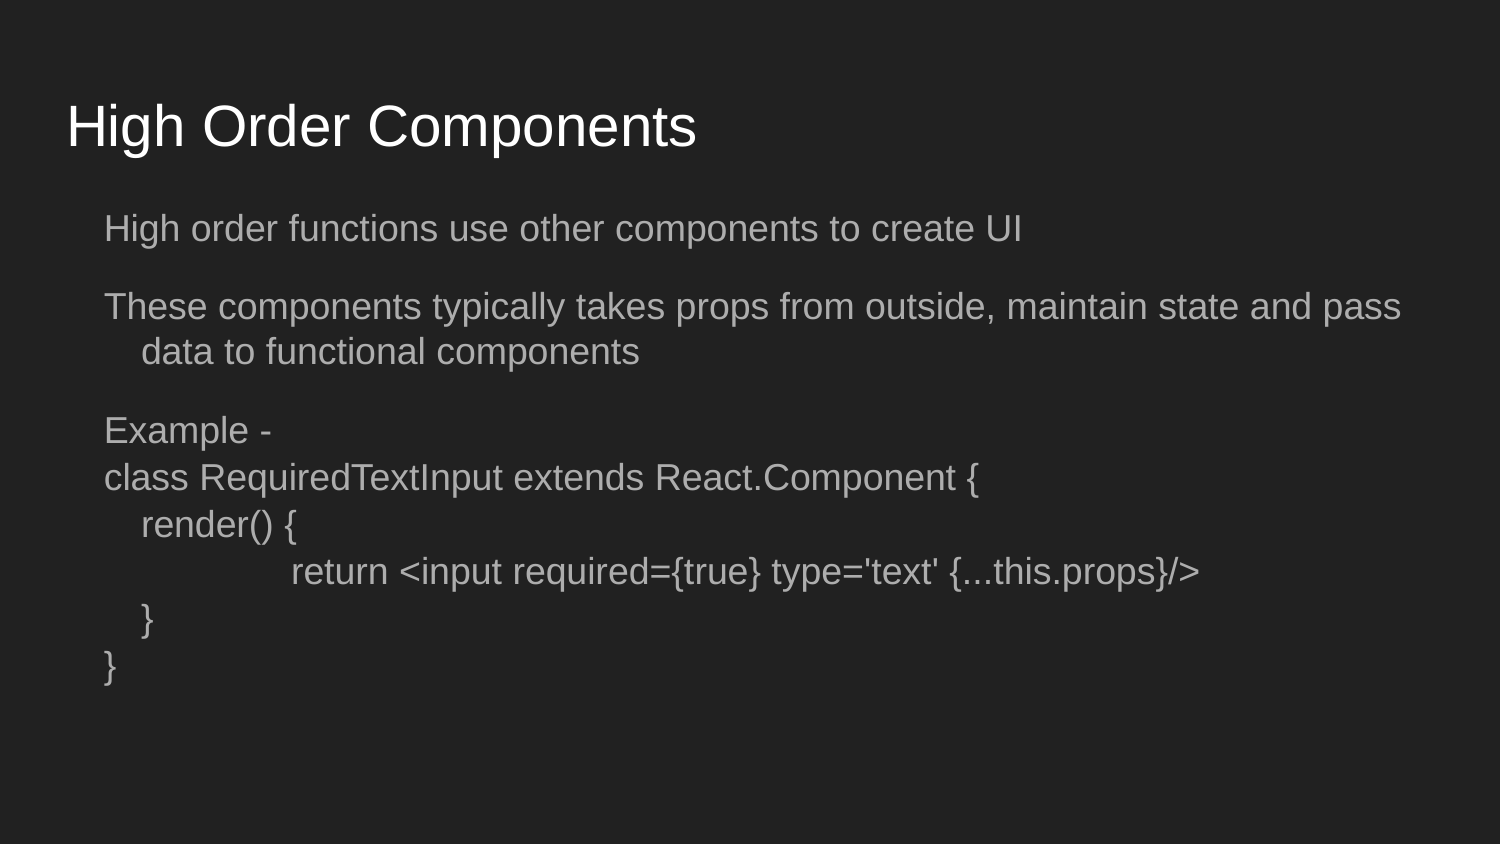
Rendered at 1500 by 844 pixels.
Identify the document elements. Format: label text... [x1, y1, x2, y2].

list High order functions use other components to create UI These components typically takes props from outside, maintain state and pass data to functional components Example - class RequiredTextInput extends React.Component { render() { return <input required={true} type='text' {...this.props}/> } } [51, 189, 1449, 750]
title High Order Components [51, 72, 1449, 167]
